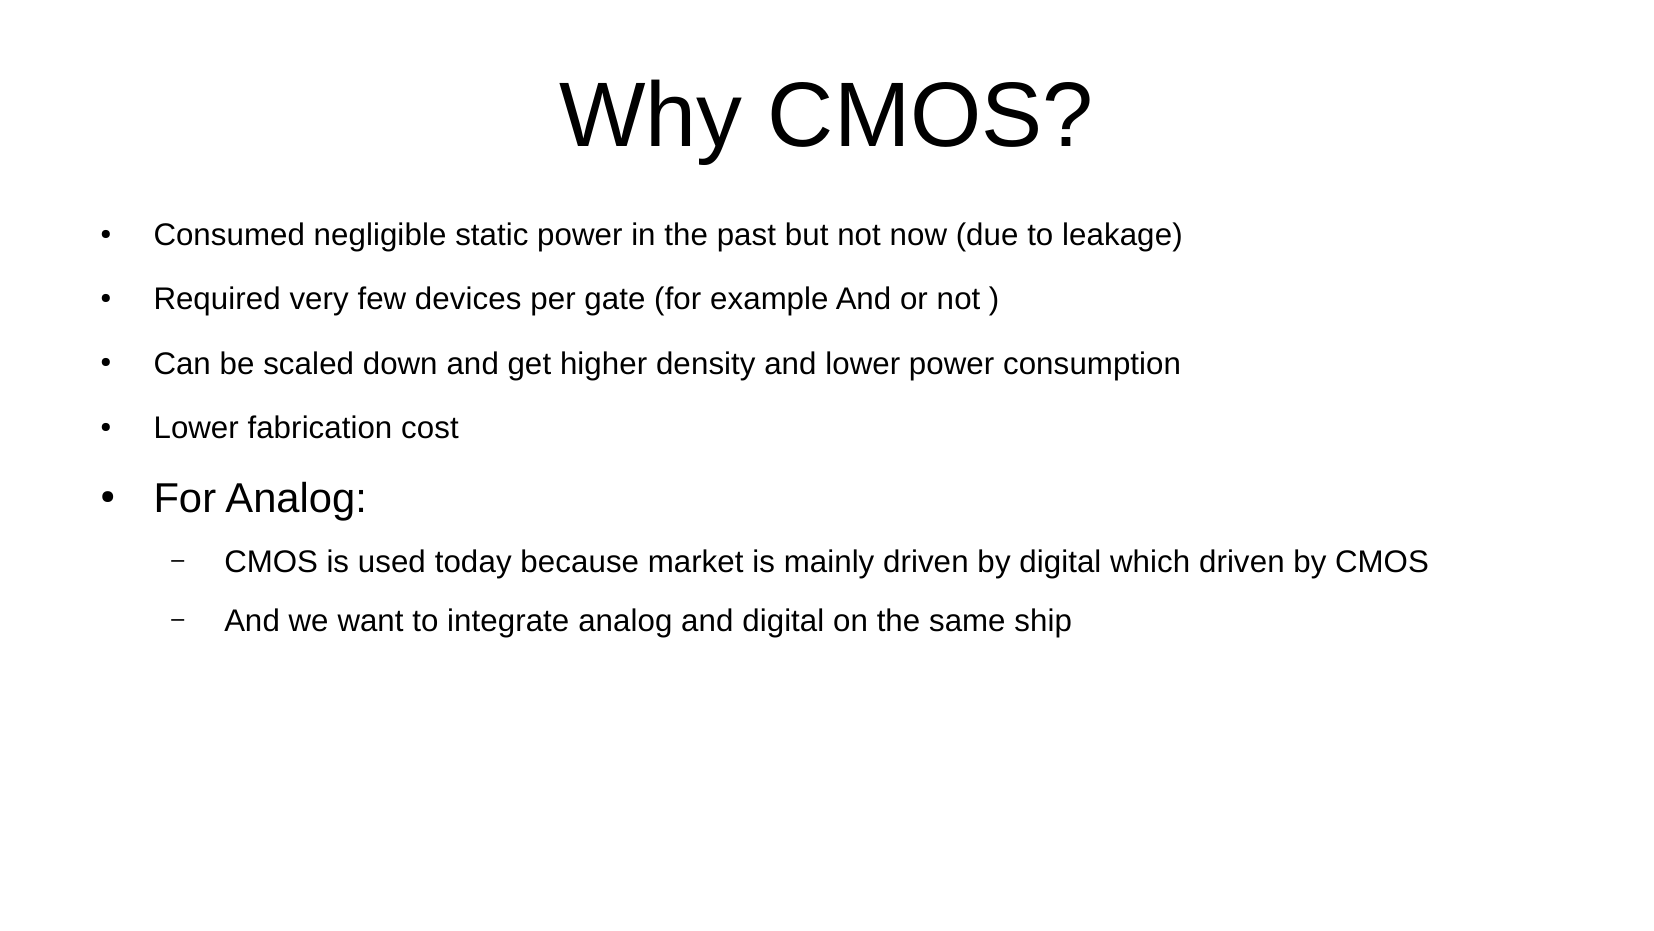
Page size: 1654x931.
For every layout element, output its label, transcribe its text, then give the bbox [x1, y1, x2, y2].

title Why CMOS? [82, 37, 1571, 193]
list Consumed negligible static power in the past but not now (due to leakage) Required very few devices per gate (for example And or not ) Can be scaled down and get higher density and lower power consumption Lower fabrication cost For Analog: CMOS is used today because market is mainly driven by digital which driven by CMOS And we want to integrate analog and digital on the same ship [82, 217, 1571, 758]
